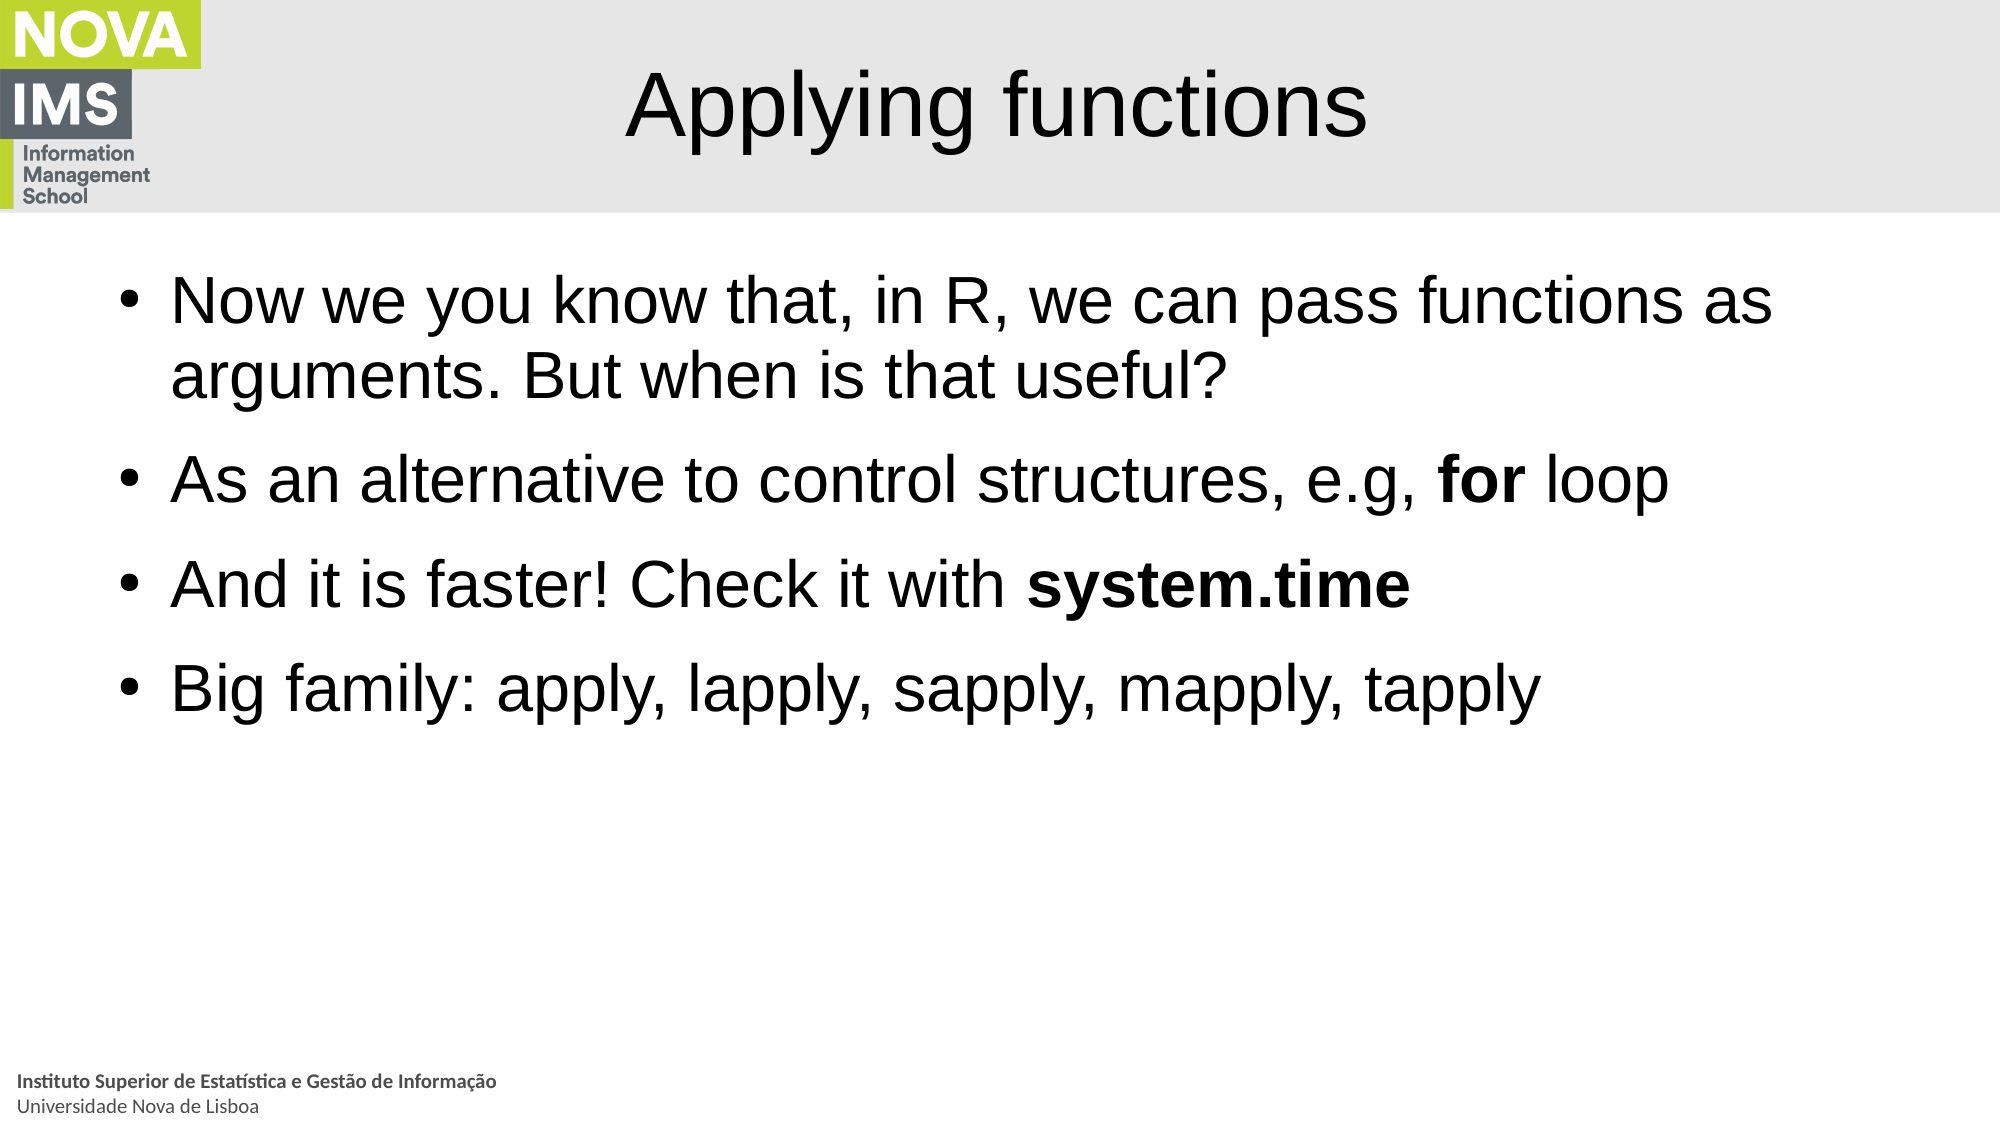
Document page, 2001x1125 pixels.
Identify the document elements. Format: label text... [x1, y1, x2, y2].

picture [0, 0, 201, 209]
list Now we you know that, in R, we can pass functions as arguments. But when is that useful? As an alternative to control structures, e.g, for loop And it is faster! Check it with system.time Big family: apply, lapply, sapply, mapply, tapply [99, 263, 1900, 916]
title Applying functions [94, 19, 1902, 189]
